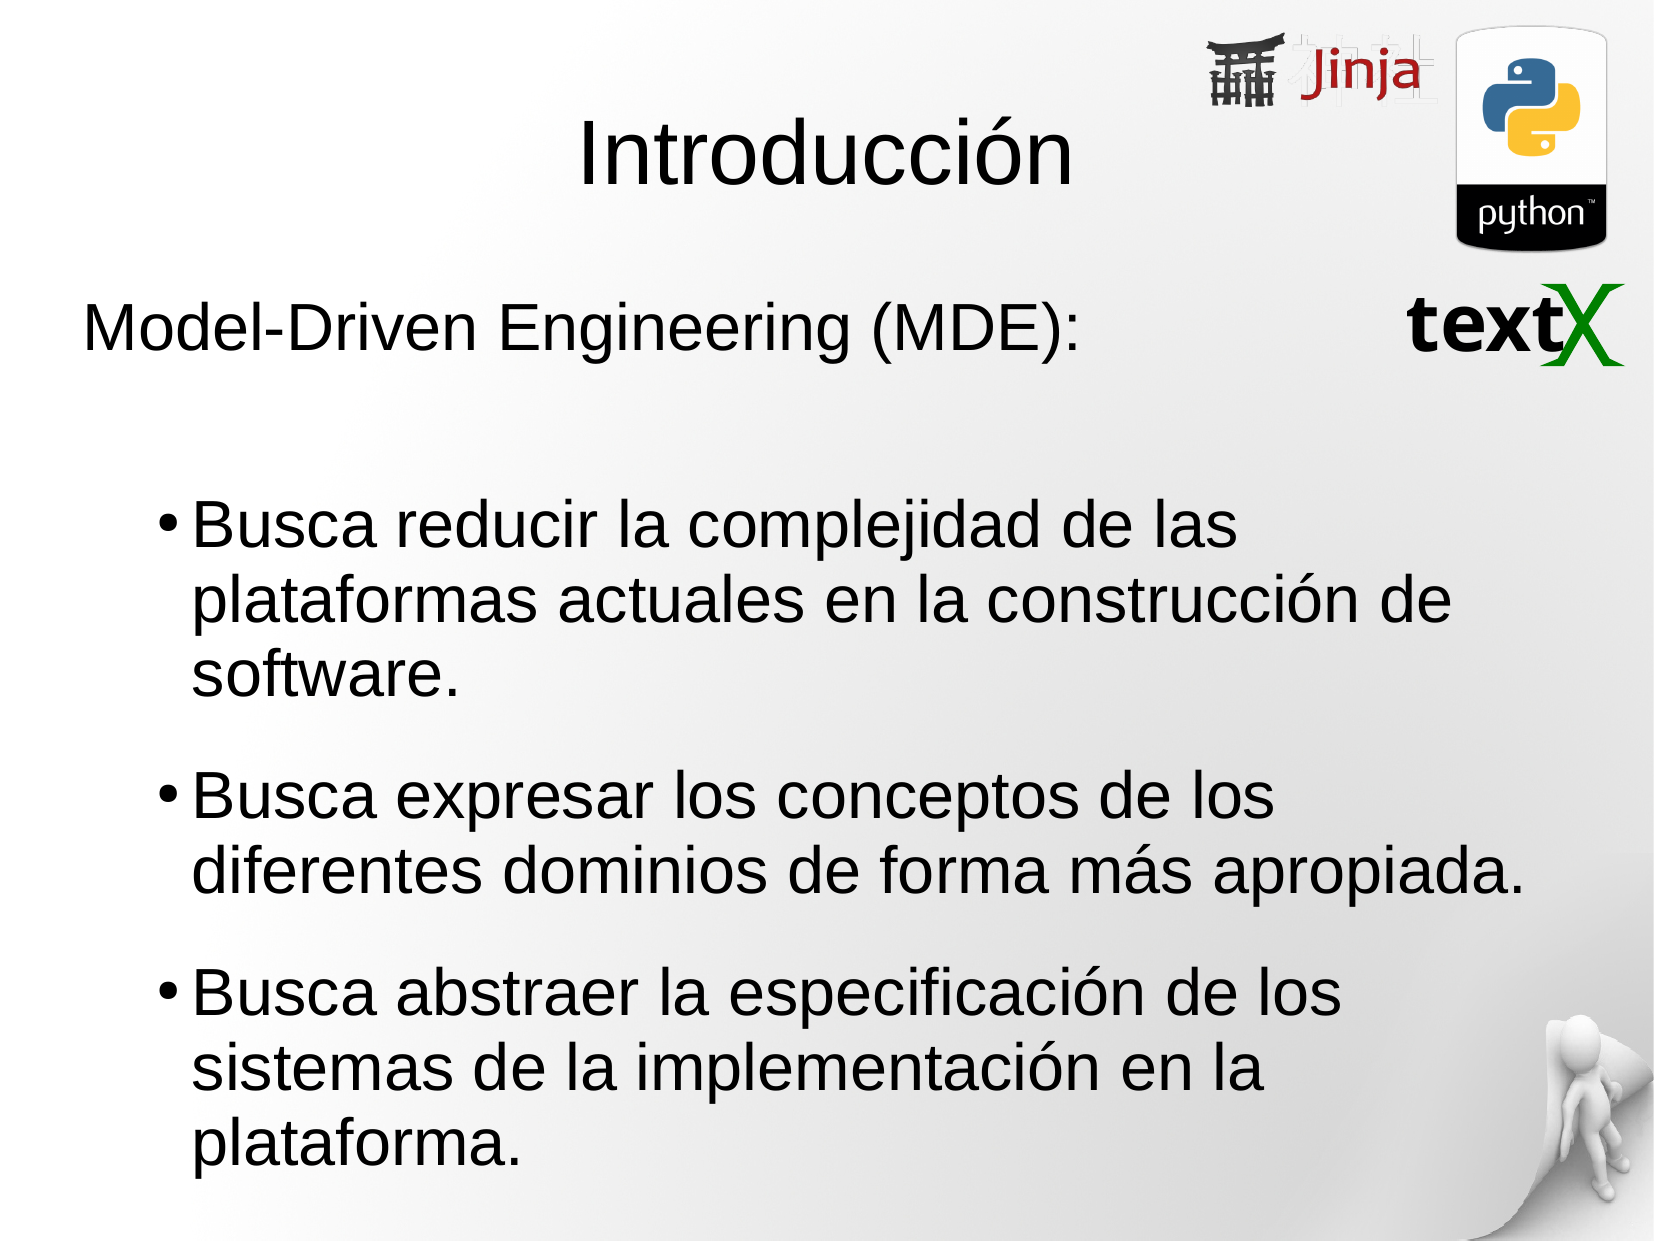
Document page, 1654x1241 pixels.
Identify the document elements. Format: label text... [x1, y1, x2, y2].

title Introducción [82, 49, 1571, 257]
subtitle Model-Driven Engineering (MDE): Busca reducir la complejidad de las plataformas actuales en la construcción de software. Busca expresar los conceptos de los diferentes dominios de forma más apropiada. Busca abstraer la especificación de los sistemas de la implementación en la plataforma. [82, 290, 1571, 1180]
picture [0, 0, 1654, 1241]
